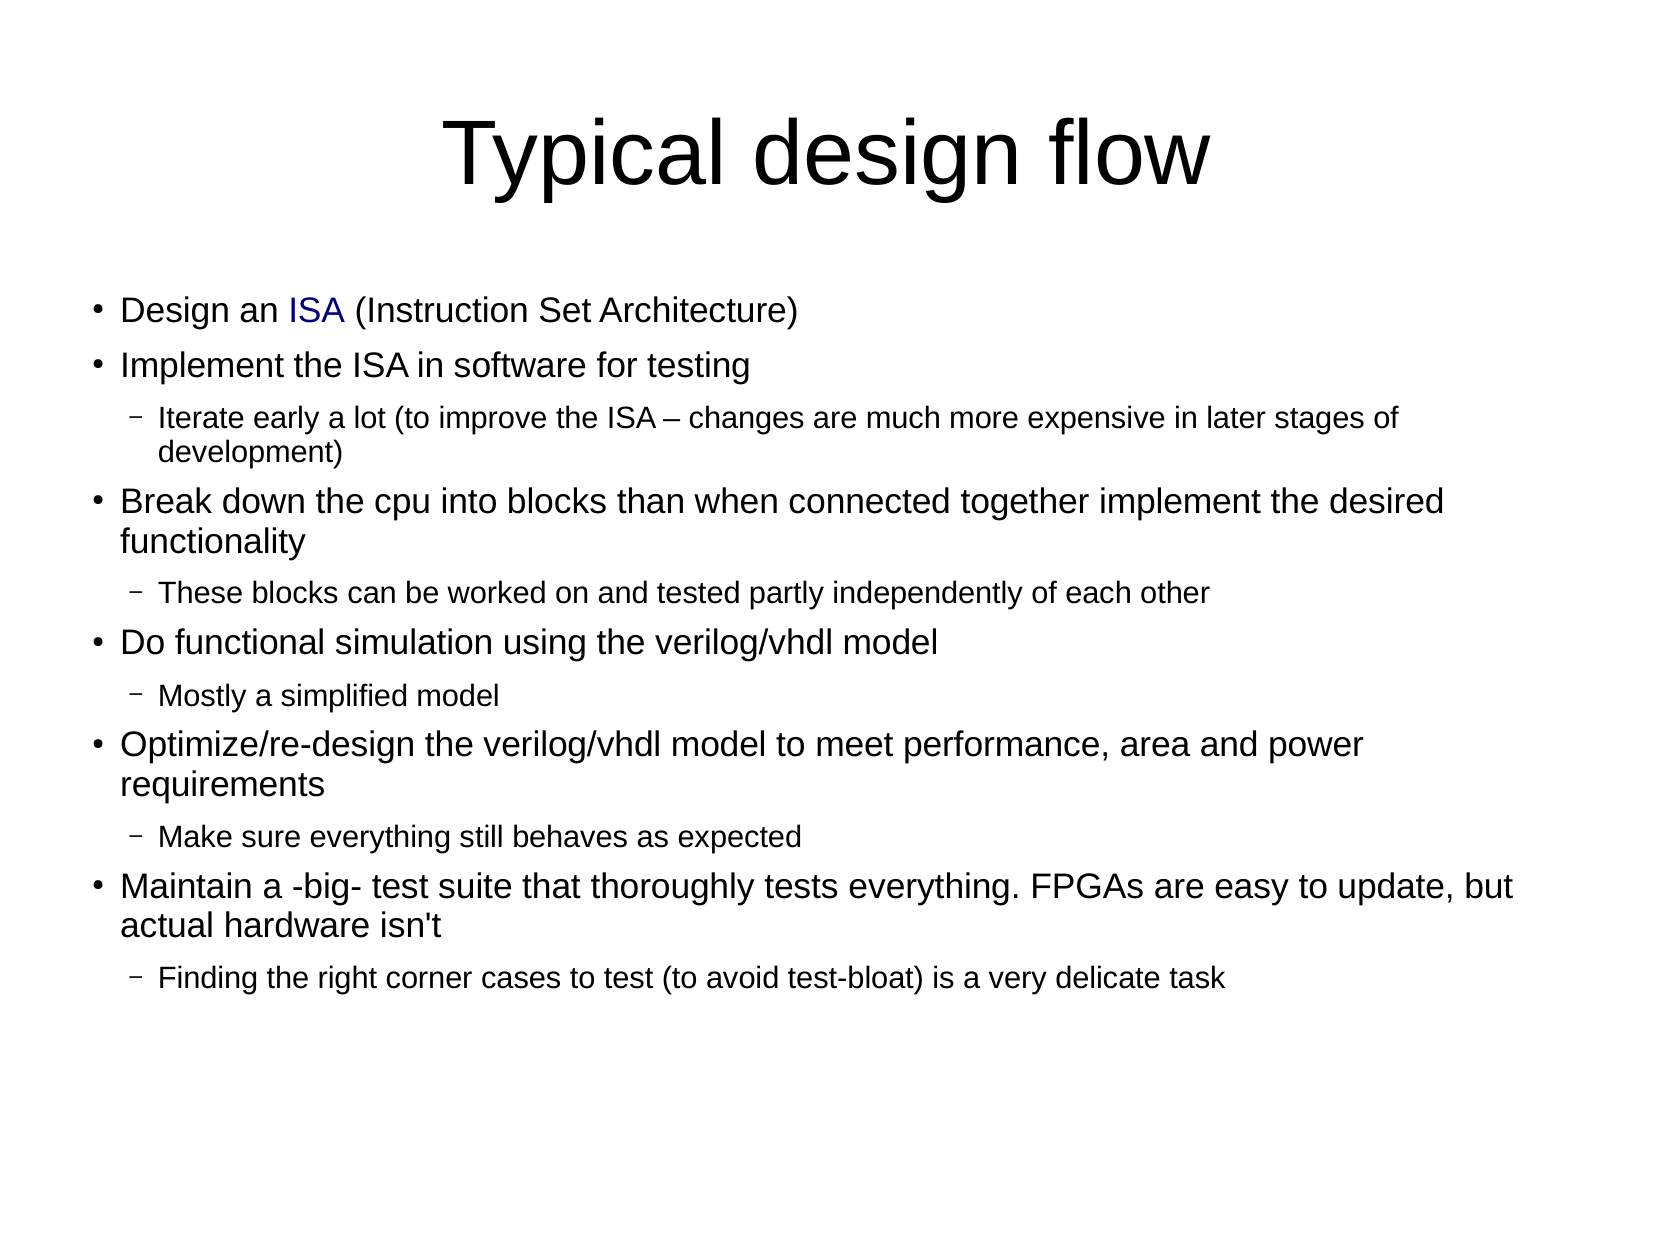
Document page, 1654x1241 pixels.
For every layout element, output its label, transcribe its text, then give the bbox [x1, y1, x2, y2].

list Design an ISA (Instruction Set Architecture) Implement the ISA in software for testing Iterate early a lot (to improve the ISA – changes are much more expensive in later stages of development) Break down the cpu into blocks than when connected together implement the desired functionality These blocks can be worked on and tested partly independently of each other Do functional simulation using the verilog/vhdl model Mostly a simplified model Optimize/re-design the verilog/vhdl model to meet performance, area and power requirements Make sure everything still behaves as expected Maintain a -big- test suite that thoroughly tests everything. FPGAs are easy to update, but actual hardware isn't Finding the right corner cases to test (to avoid test-bloat) is a very delicate task [82, 290, 1571, 1010]
title Typical design flow [82, 49, 1571, 257]
